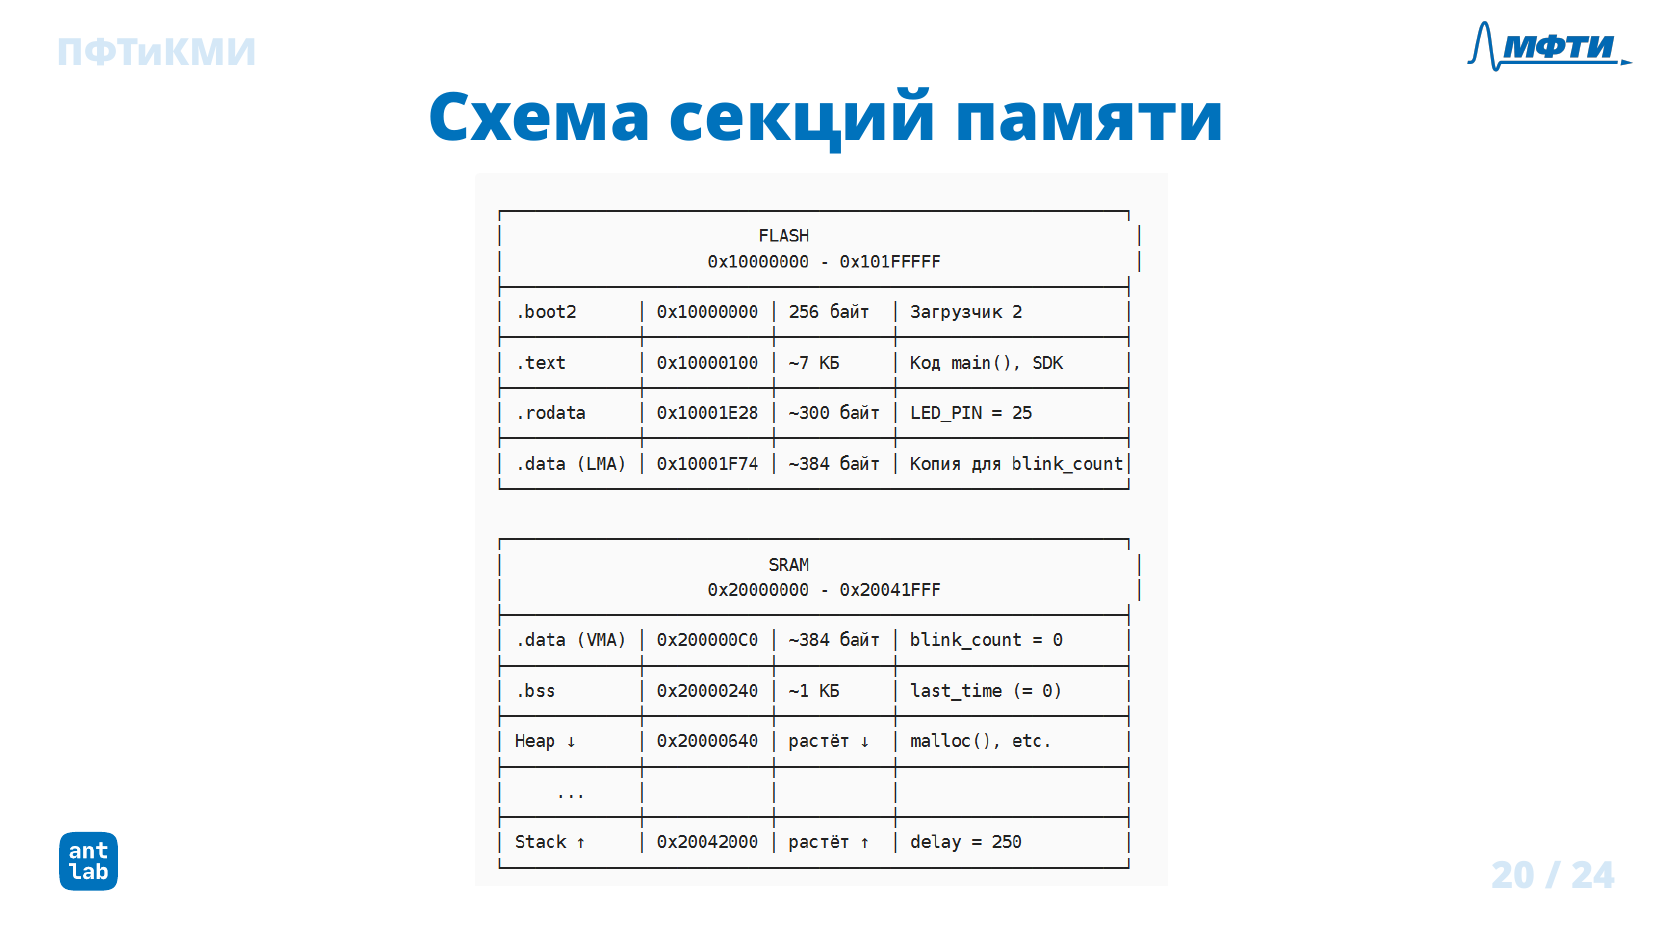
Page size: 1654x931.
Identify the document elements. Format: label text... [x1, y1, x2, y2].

title Схема секций памяти [82, 20, 1571, 209]
picture [472, 164, 1168, 886]
picture [1446, 0, 1654, 93]
